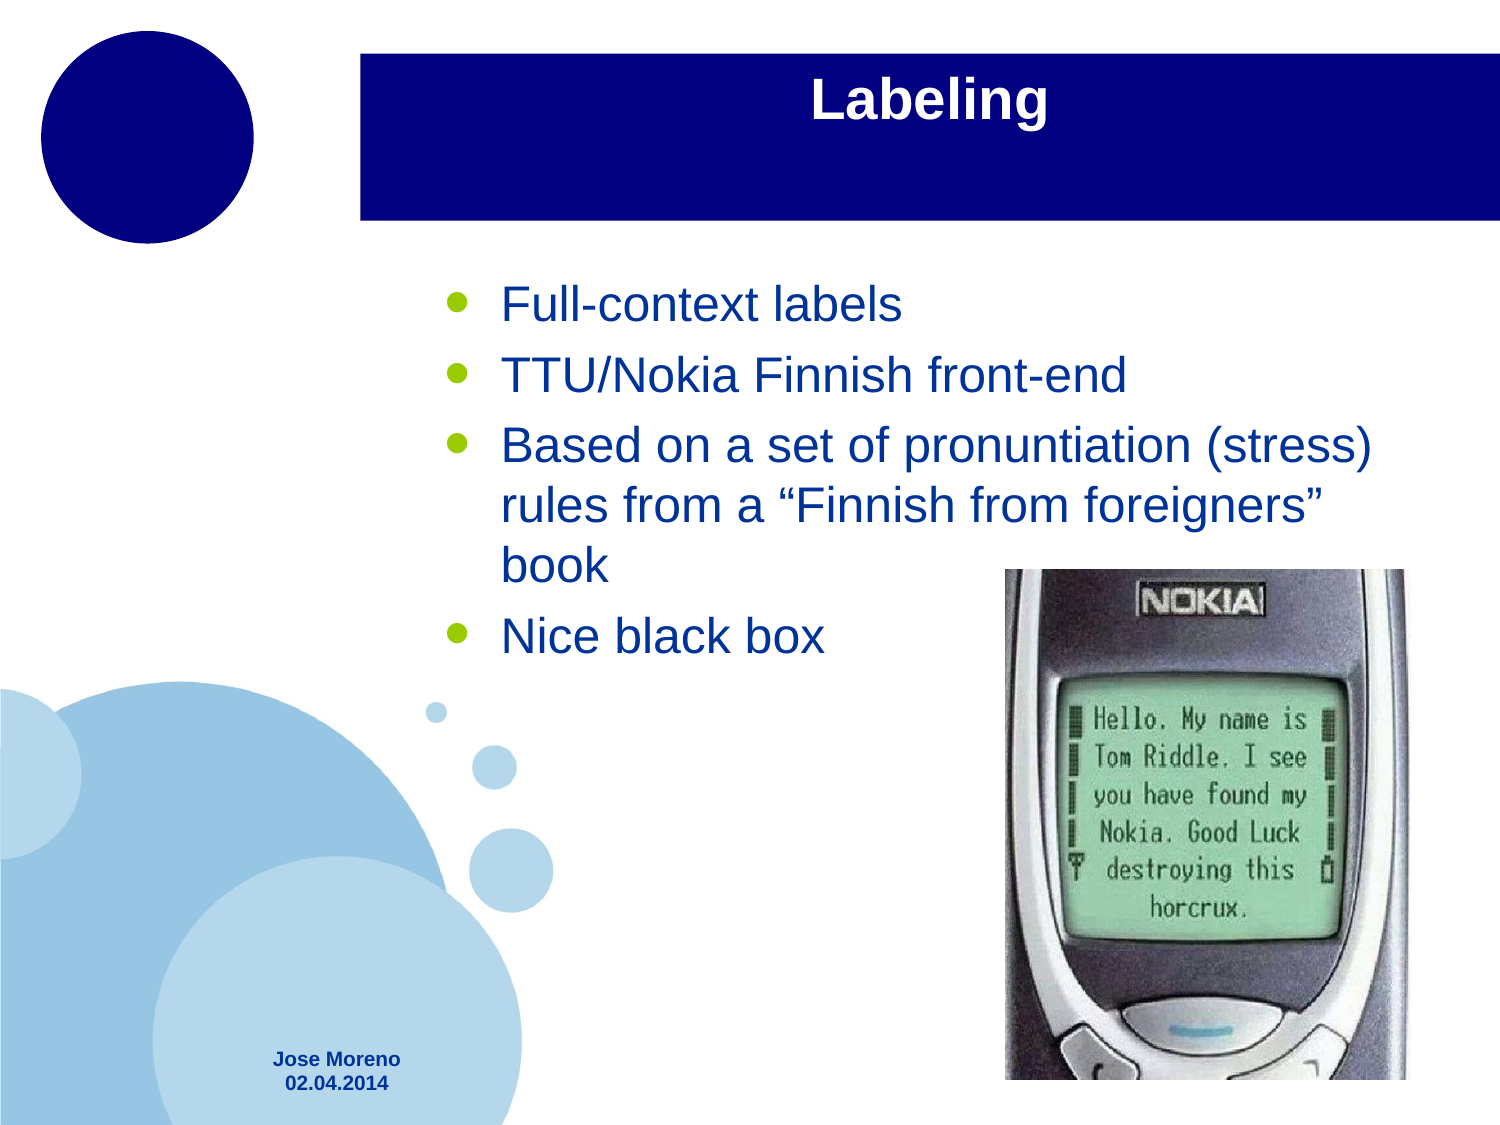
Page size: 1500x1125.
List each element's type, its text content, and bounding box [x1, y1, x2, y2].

picture [1005, 569, 1411, 1081]
list Full-context labels TTU/Nokia Finnish front-end Based on a set of pronuntiation (stress) rules from a “Finnish from foreigners” book Nice black box [429, 264, 1396, 927]
title Labeling [360, 53, 1500, 221]
picture [0, 638, 625, 1125]
